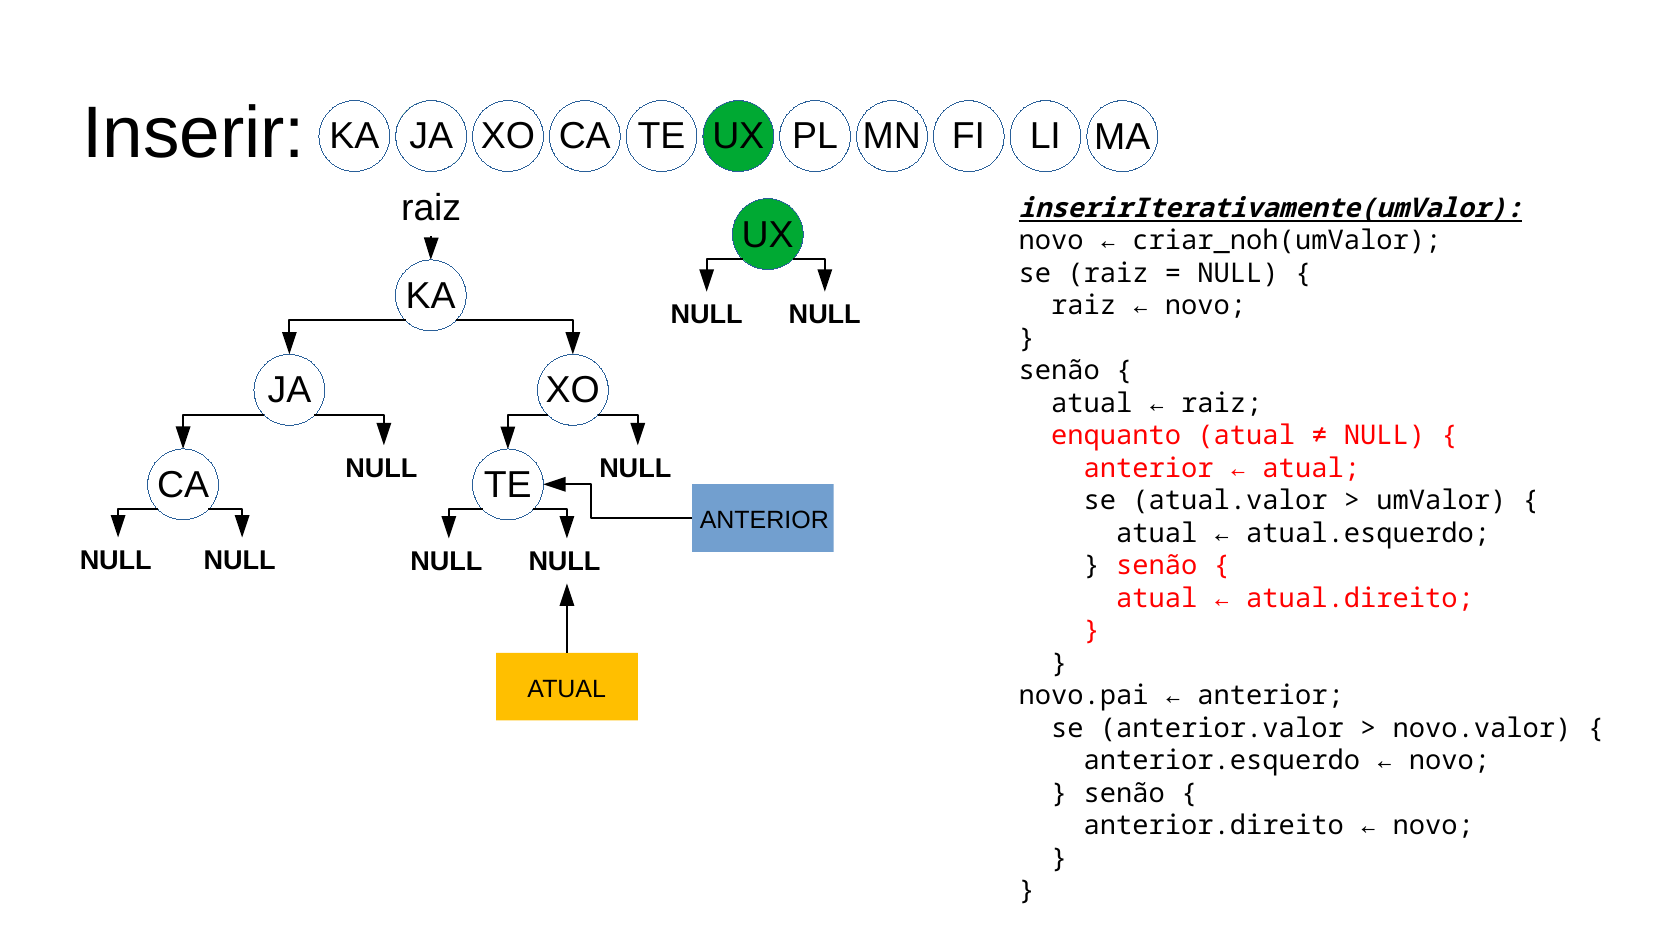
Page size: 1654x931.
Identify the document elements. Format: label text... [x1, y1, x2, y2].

text_box TE [472, 448, 544, 520]
text_box CA [147, 448, 219, 520]
text_box XO [472, 100, 544, 172]
text_box NULL [330, 445, 438, 491]
text_box MA [1086, 100, 1158, 172]
text_box ANTERIOR [685, 498, 846, 542]
text_box NULL [64, 537, 172, 583]
text_box LI [1010, 100, 1081, 172]
title Inserir: [82, 54, 1571, 211]
text_box [744, 118, 786, 206]
text_box TE [626, 100, 697, 172]
text_box NULL [774, 291, 876, 337]
text_box NULL [584, 445, 691, 491]
text_box JA [253, 354, 325, 426]
text_box inserirIterativamente(umValor): novo ← criar_noh(umValor); se (raiz = NULL) { raiz ← novo; } senão { atual ← raiz; enquanto (atual ≠ NULL) { anterior ← atual; se (atual.valor > umValor) { atual ← atual.esquerdo; } senão { atual ← atual.direito; } } novo.pai ← anterior; se (anterior.valor > novo.valor) { anterior.esquerdo ← novo; } senão { anterior.direito ← novo; } } [1003, 182, 1654, 931]
text_box NULL [395, 538, 502, 584]
text_box PL [784, 100, 851, 172]
text_box UX [702, 100, 774, 172]
text_box NULL [655, 291, 758, 337]
text_box [692, 542, 834, 552]
text_box ATUAL [512, 667, 626, 711]
text_box NULL [188, 537, 296, 583]
text_box FI [933, 100, 1005, 172]
text_box KA [395, 259, 467, 331]
text_box KA [318, 100, 390, 172]
text_box [692, 484, 834, 498]
text_box [496, 652, 638, 721]
text_box JA [395, 100, 467, 172]
text_box XO [537, 354, 609, 426]
text_box UX [732, 198, 804, 270]
text_box CA [549, 100, 621, 172]
text_box MN [856, 100, 928, 172]
text_box raiz [386, 179, 477, 237]
text_box NULL [513, 538, 621, 584]
